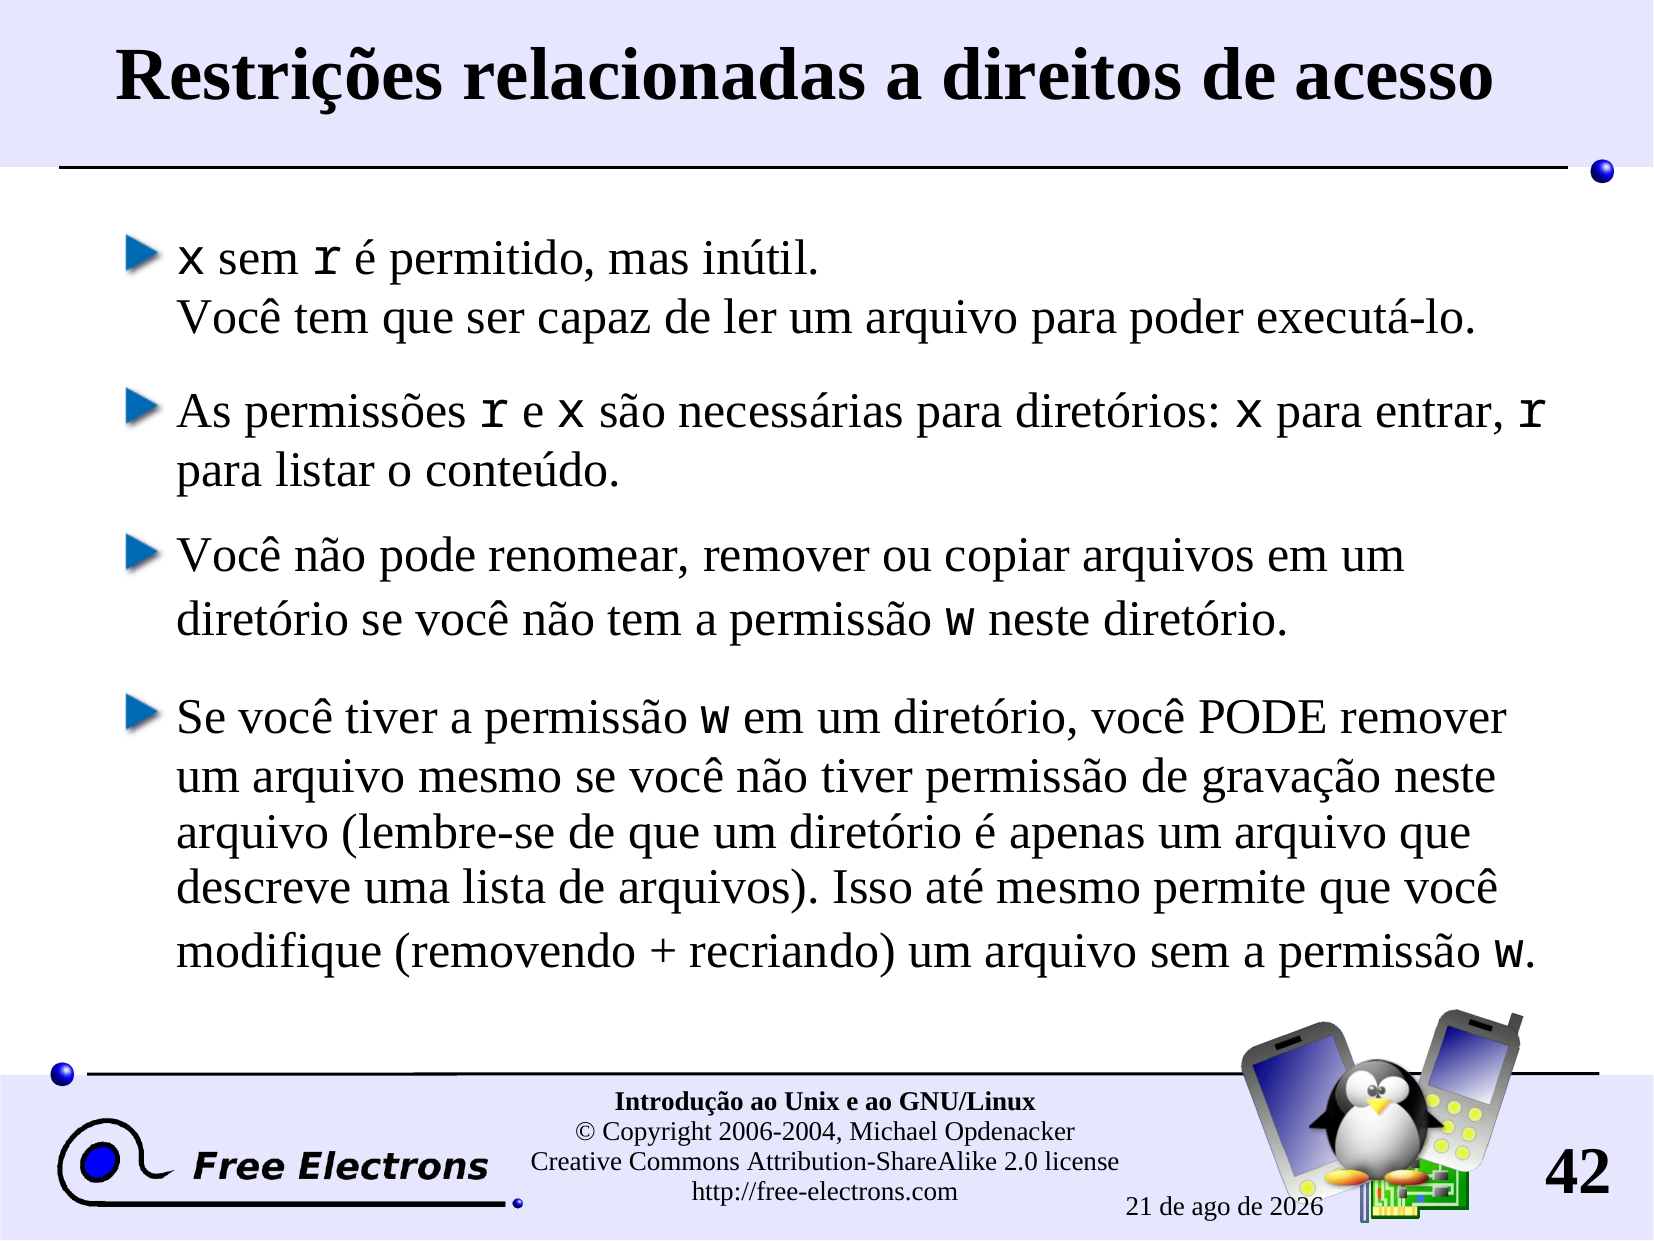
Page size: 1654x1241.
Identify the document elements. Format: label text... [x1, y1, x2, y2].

list x sem r é permitido, mas inútil. Você tem que ser capaz de ler um arquivo para poder executá-lo. As permissões r e x são necessárias para diretórios: x para entrar, r para listar o conteúdo. Você não pode renomear, remover ou copiar arquivos em um diretório se você não tem a permissão w neste diretório. Se você tiver a permissão w em um diretório, você PODE remover um arquivo mesmo se você não tiver permissão de gravação neste arquivo (lembre-se de que um diretório é apenas um arquivo que descreve uma lista de arquivos). Isso até mesmo permite que você modifique (removendo + recriando) um arquivo sem a permissão w. [105, 220, 1581, 1008]
picture [1225, 1008, 1538, 1241]
picture [50, 1107, 527, 1216]
title Restrições relacionadas a direitos de acesso [60, 25, 1551, 124]
picture [1286, 1198, 1293, 1214]
